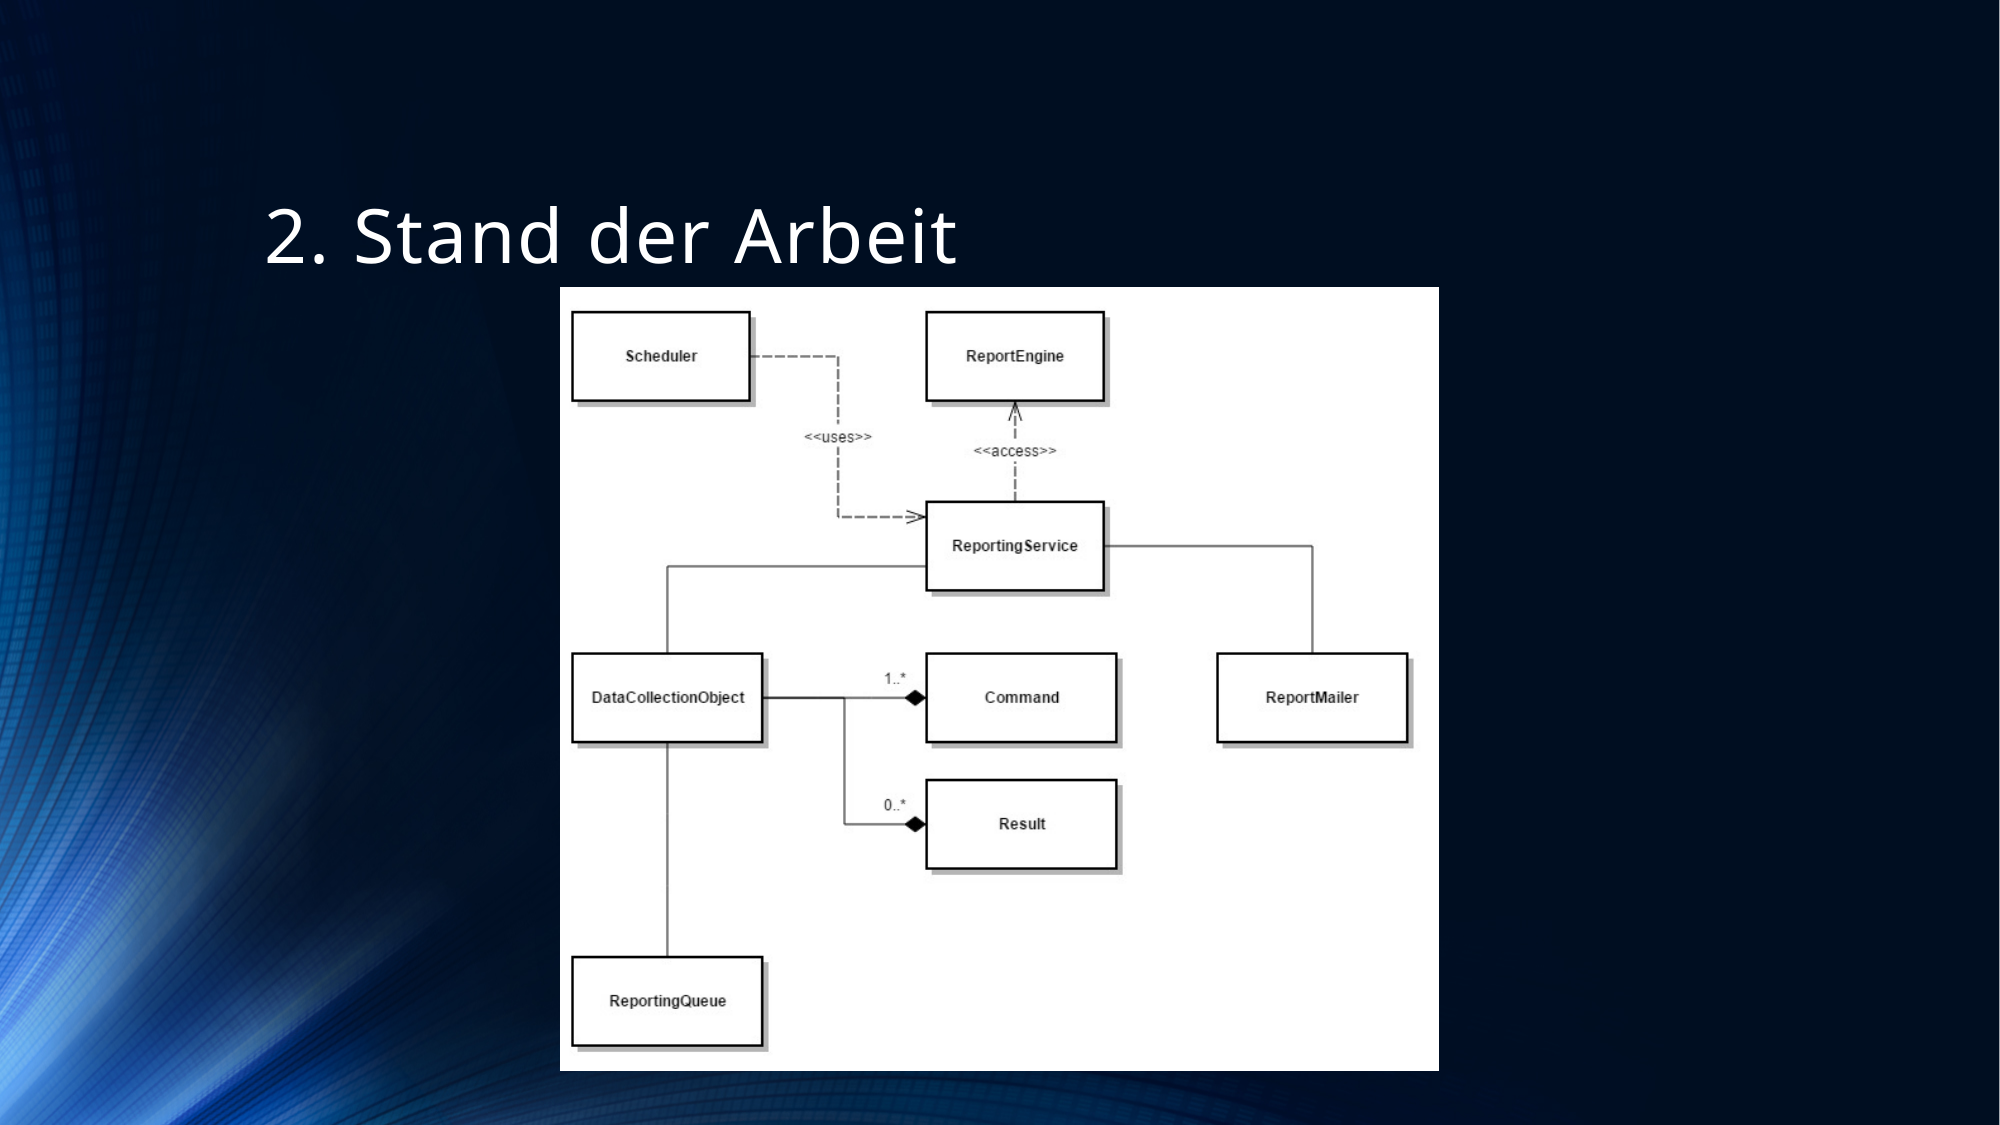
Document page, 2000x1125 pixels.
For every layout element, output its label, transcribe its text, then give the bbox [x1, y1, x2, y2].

picture [560, 287, 1439, 1071]
title 2. Stand der Arbeit [249, 62, 1750, 288]
